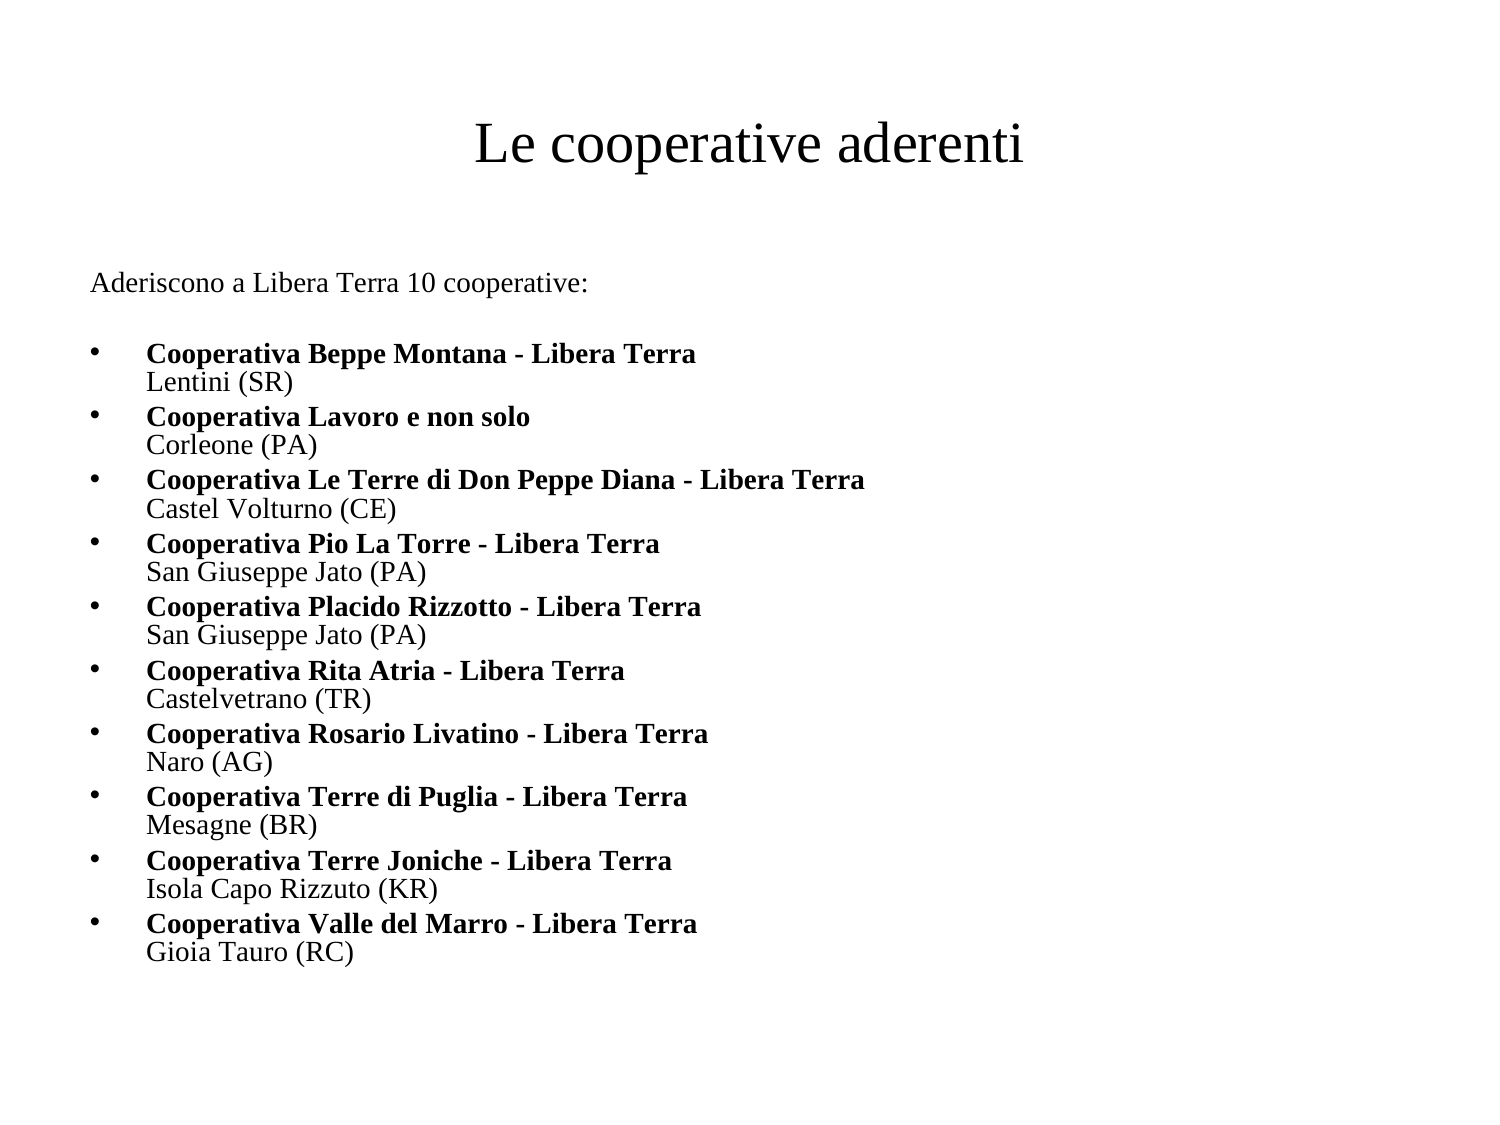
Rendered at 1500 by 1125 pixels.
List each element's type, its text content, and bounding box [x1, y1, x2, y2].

list Aderiscono a Libera Terra 10 cooperative: Cooperativa Beppe Montana - Libera Terra Lentini (SR) Cooperativa Lavoro e non solo Corleone (PA) Cooperativa Le Terre di Don Peppe Diana - Libera Terra Castel Volturno (CE) Cooperativa Pio La Torre - Libera Terra San Giuseppe Jato (PA) Cooperativa Placido Rizzotto - Libera Terra San Giuseppe Jato (PA) Cooperativa Rita Atria - Libera Terra Castelvetrano (TR) Cooperativa Rosario Livatino - Libera Terra Naro (AG) Cooperativa Terre di Puglia - Libera Terra Mesagne (BR) Cooperativa Terre Joniche - Libera Terra Isola Capo Rizzuto (KR) Cooperativa Valle del Marro - Libera Terra Gioia Tauro (RC) [75, 262, 1426, 1005]
title Le cooperative aderenti [75, 45, 1426, 233]
